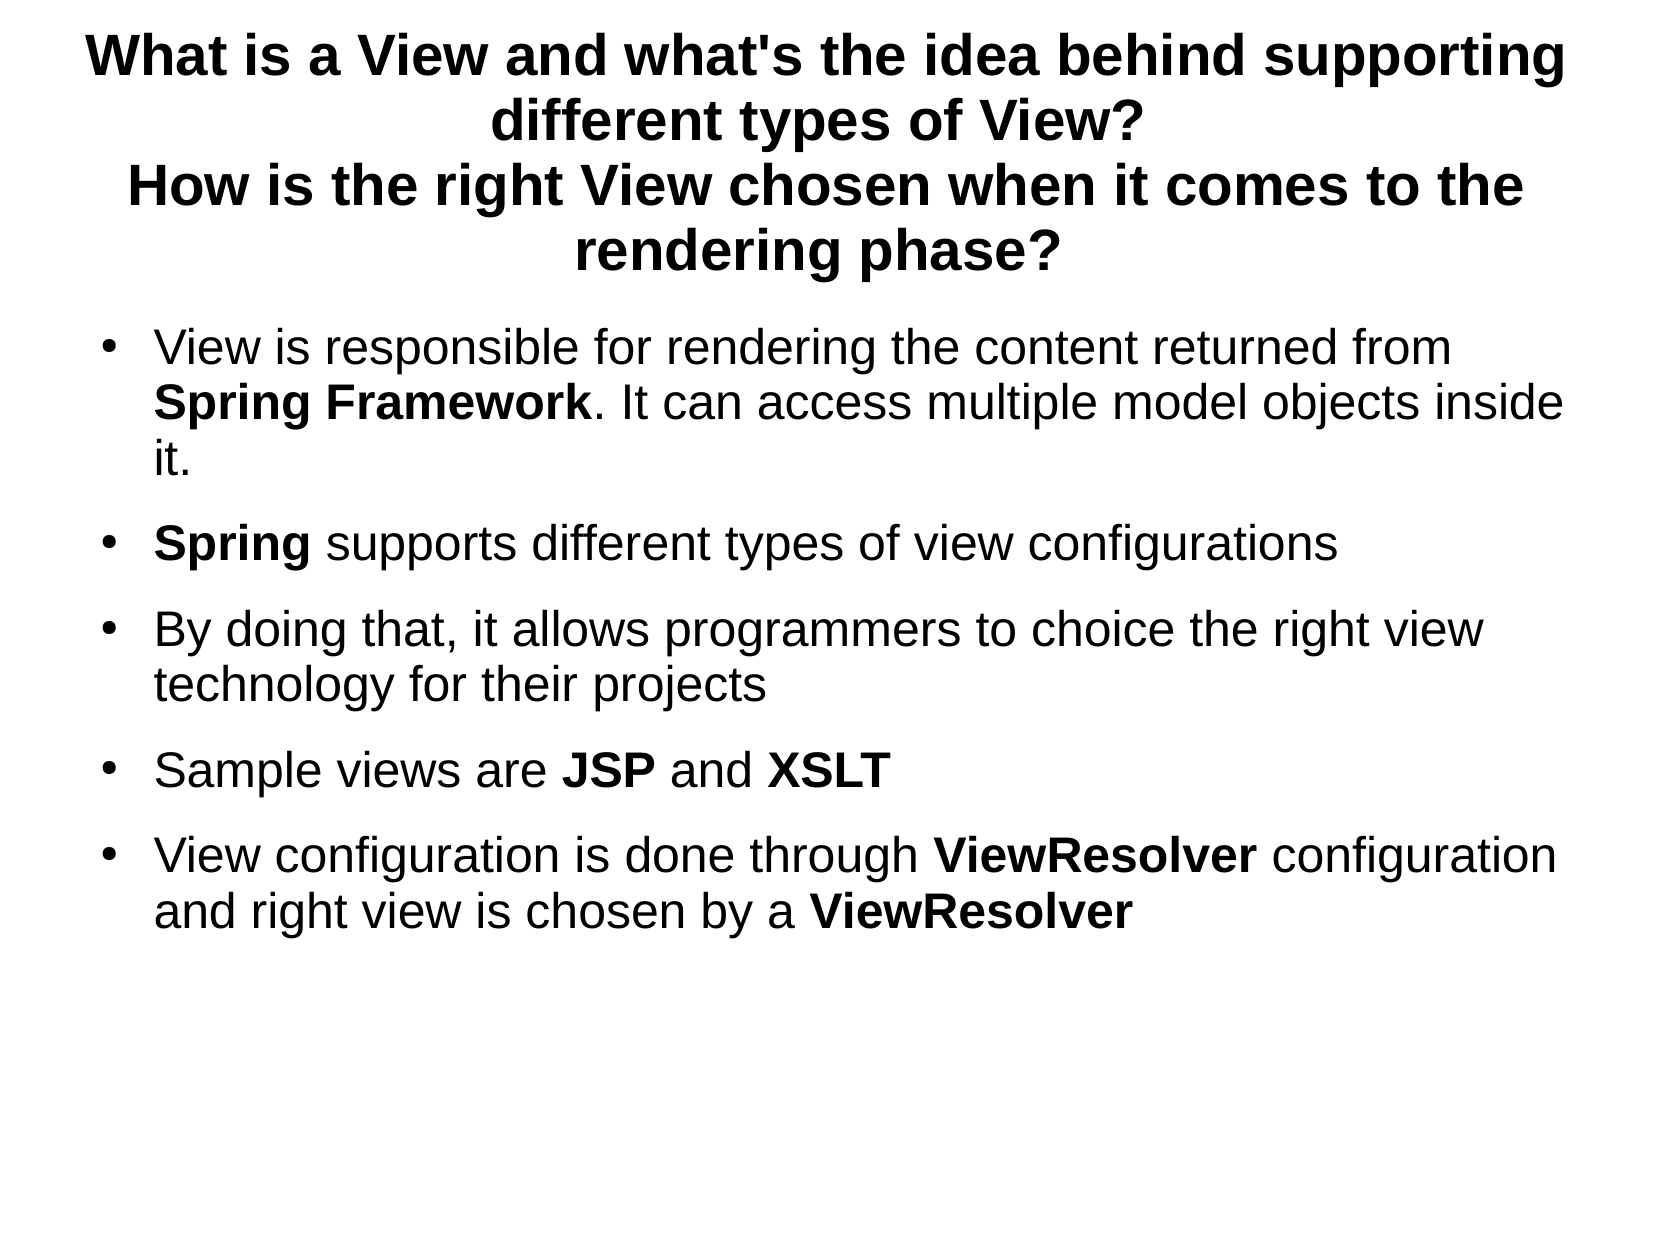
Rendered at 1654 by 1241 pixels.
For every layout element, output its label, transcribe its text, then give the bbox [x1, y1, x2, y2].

title What is a View and what's the idea behind supporting different types of View? How is the right View chosen when it comes to the rendering phase? [82, 19, 1571, 287]
list View is responsible for rendering the content returned from Spring Framework. It can access multiple model objects inside it. Spring supports different types of view configurations By doing that, it allows programmers to choice the right view technology for their projects Sample views are JSP and XSLT View configuration is done through ViewResolver configuration and right view is chosen by a ViewResolver [82, 318, 1571, 1181]
